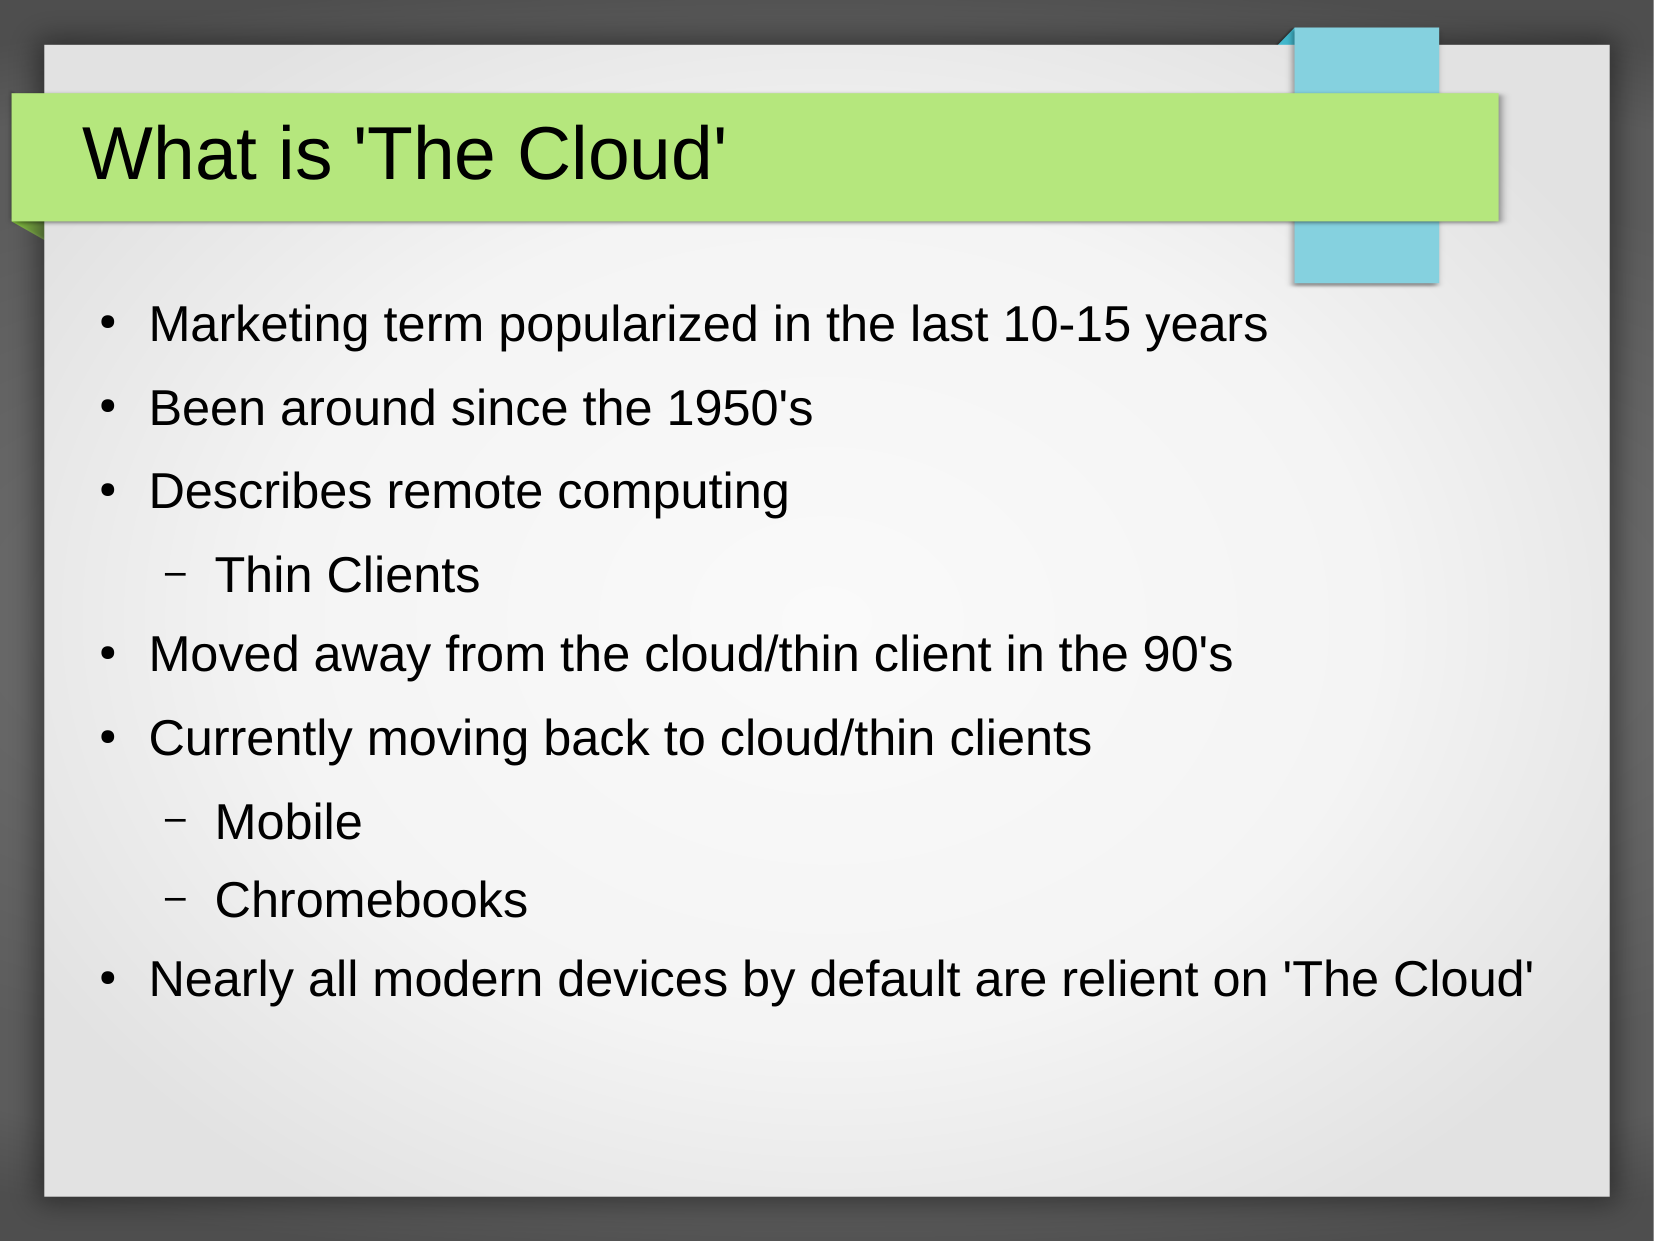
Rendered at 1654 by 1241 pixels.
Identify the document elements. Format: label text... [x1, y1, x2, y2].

title What is 'The Cloud' [82, 94, 1264, 213]
picture [0, 0, 1654, 1241]
list Marketing term popularized in the last 10-15 years Been around since the 1950's Describes remote computing Thin Clients Moved away from the cloud/thin client in the 90's Currently moving back to cloud/thin clients Mobile Chromebooks Nearly all modern devices by default are relient on 'The Cloud' [82, 295, 1571, 1015]
